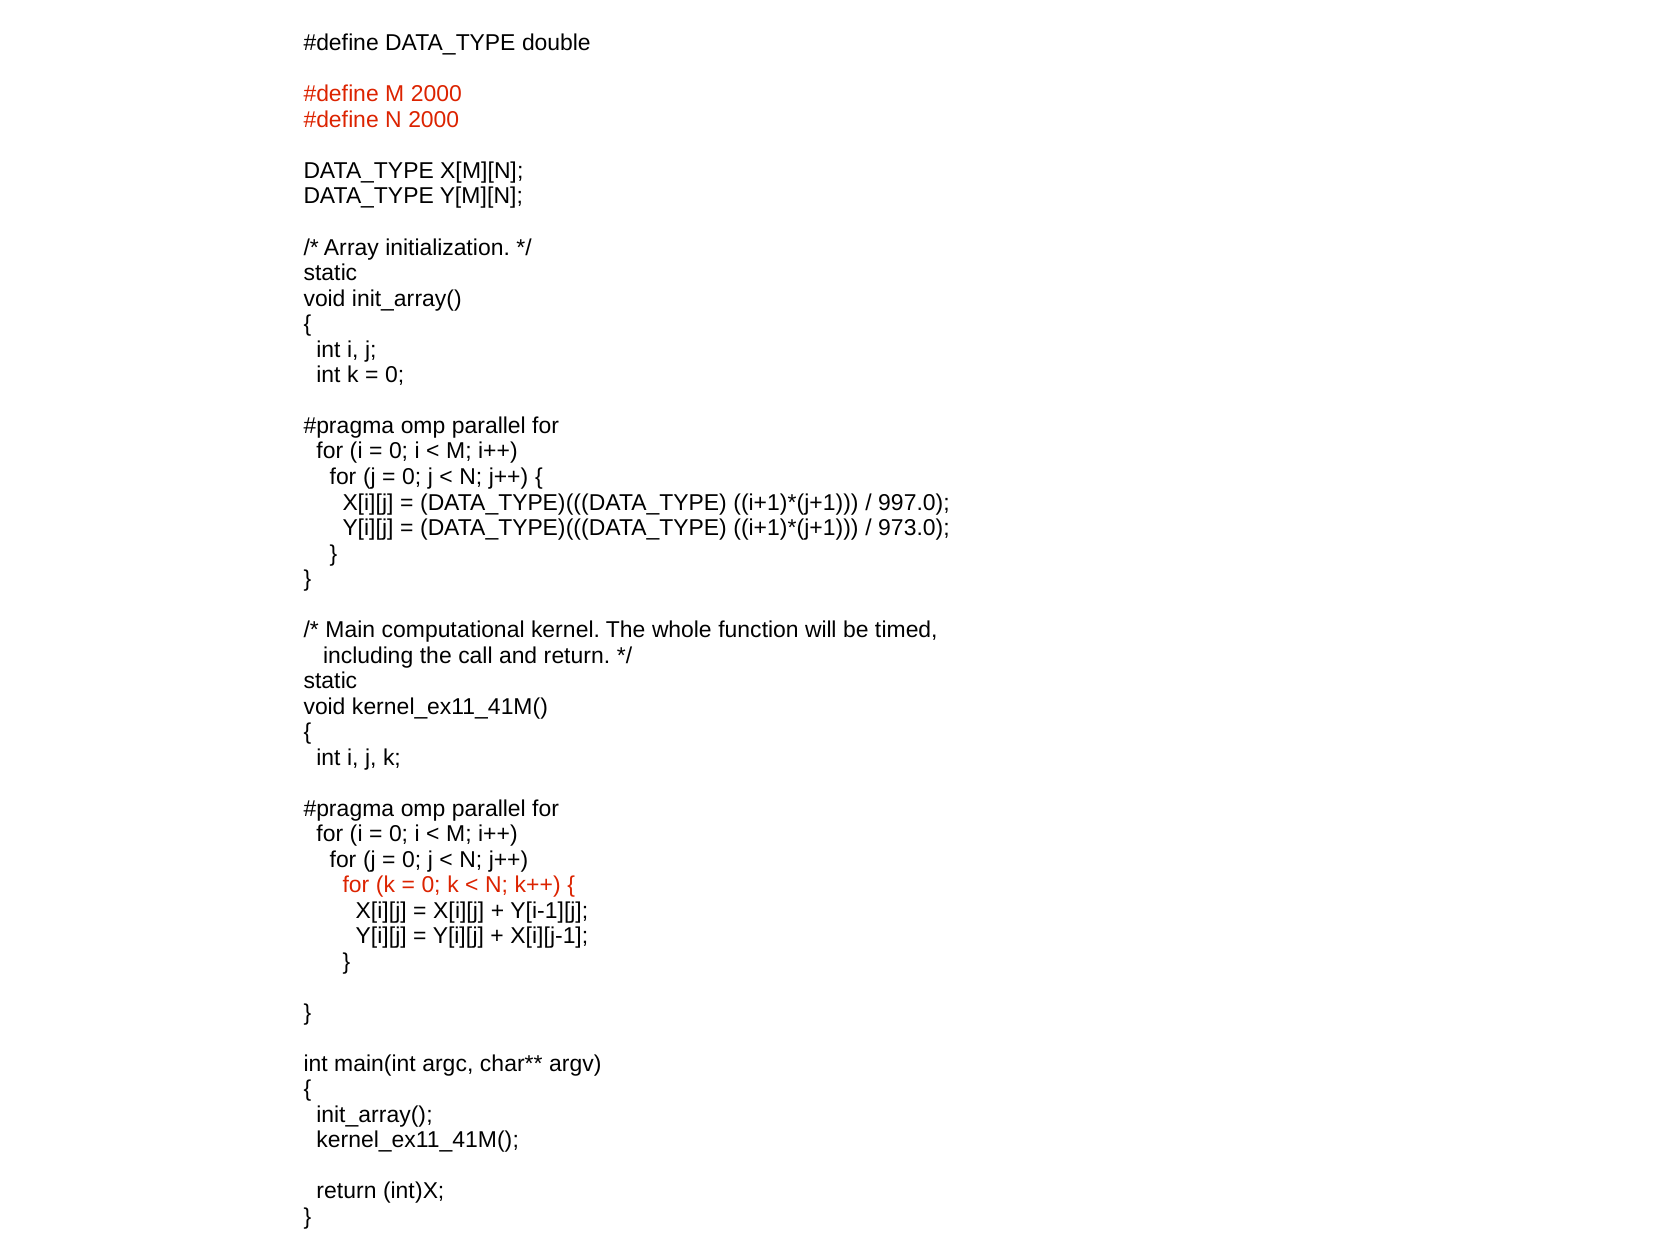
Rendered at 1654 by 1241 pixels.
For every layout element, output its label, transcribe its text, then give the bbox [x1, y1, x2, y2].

text_box #define DATA_TYPE double #define M 2000 #define N 2000 DATA_TYPE X[M][N]; DATA_TYPE Y[M][N]; /* Array initialization. */ static void init_array() { int i, j; int k = 0; #pragma omp parallel for for (i = 0; i < M; i++) for (j = 0; j < N; j++) { X[i][j] = (DATA_TYPE)(((DATA_TYPE) ((i+1)*(j+1))) / 997.0); Y[i][j] = (DATA_TYPE)(((DATA_TYPE) ((i+1)*(j+1))) / 973.0); } } /* Main computational kernel. The whole function will be timed, including the call and return. */ static void kernel_ex11_41M() { int i, j, k; #pragma omp parallel for for (i = 0; i < M; i++) for (j = 0; j < N; j++) for (k = 0; k < N; k++) { X[i][j] = X[i][j] + Y[i-1][j]; Y[i][j] = Y[i][j] + X[i][j-1]; } } int main(int argc, char** argv) { init_array(); kernel_ex11_41M(); return (int)X; } [288, 0, 1372, 1237]
